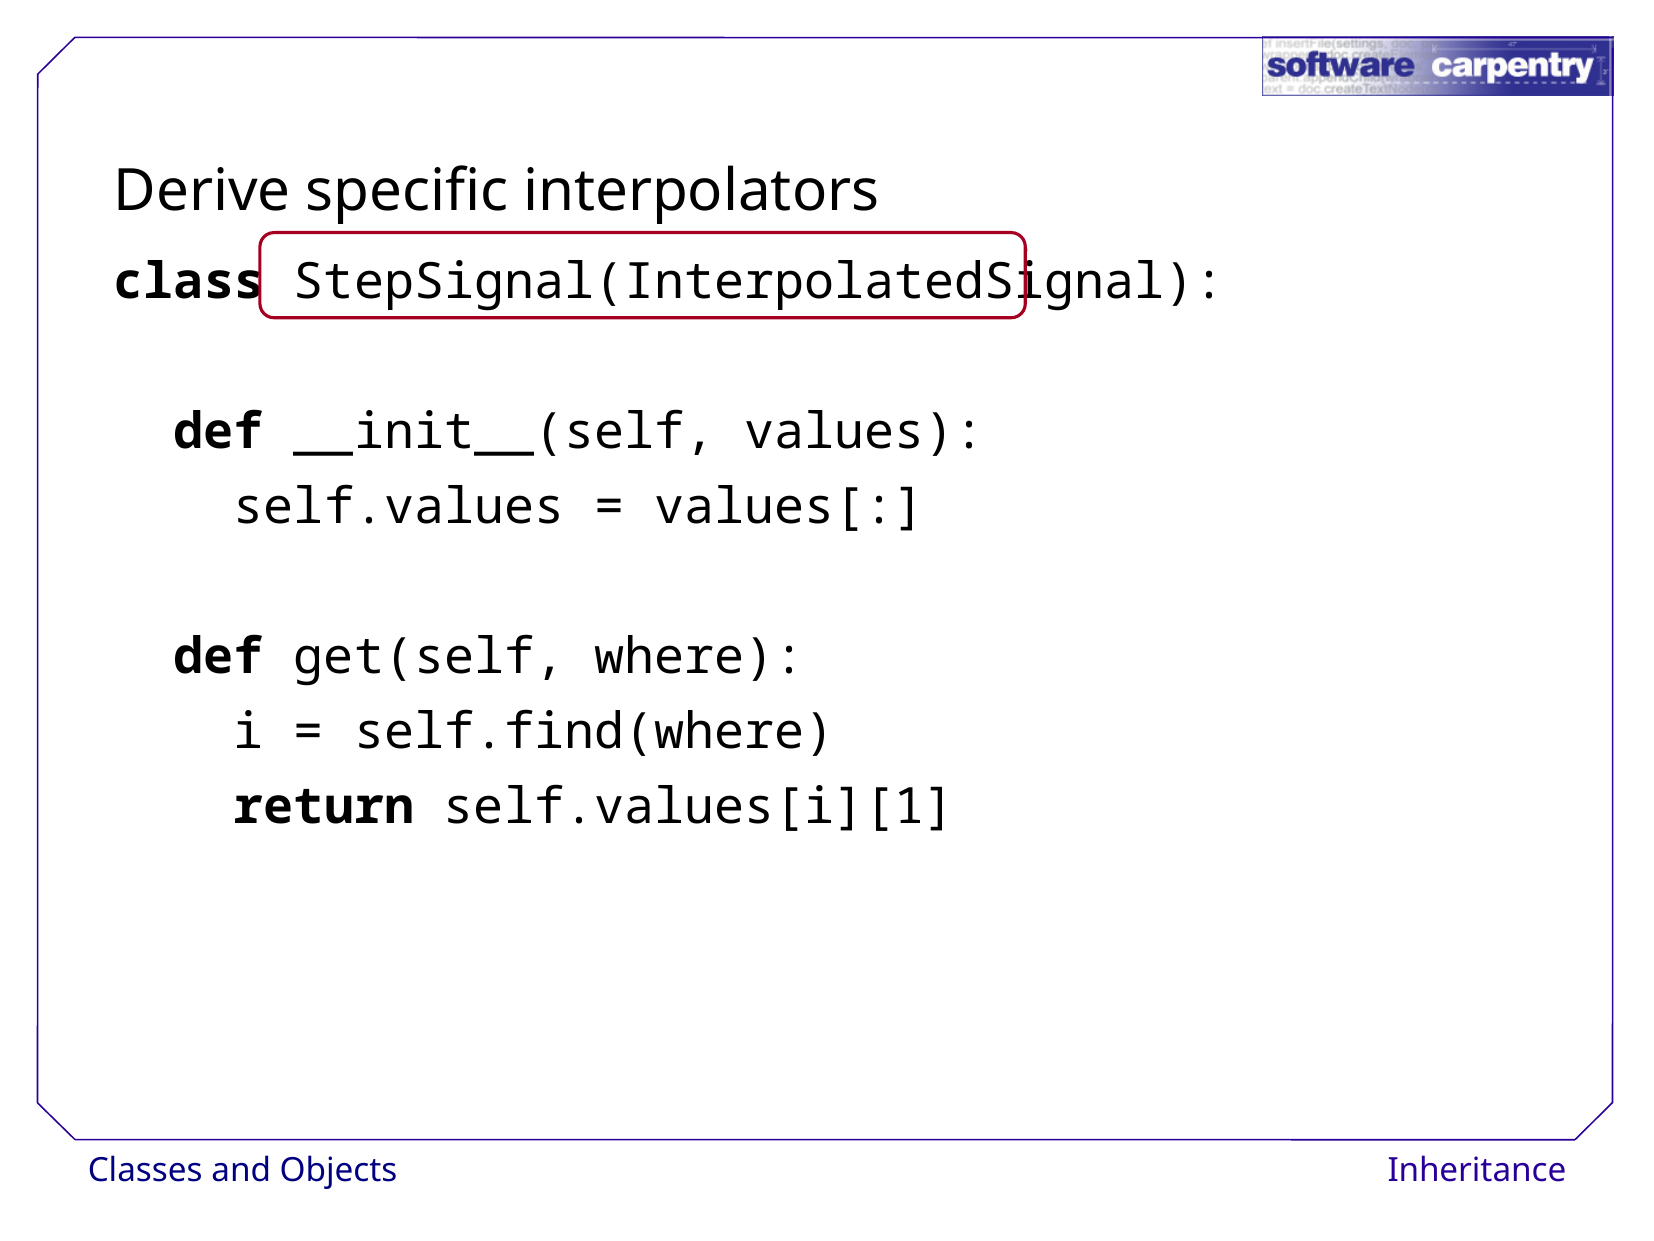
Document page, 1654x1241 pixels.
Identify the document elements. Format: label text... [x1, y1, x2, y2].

text_box Derive specific interpolators [99, 109, 1517, 225]
picture [1262, 36, 1614, 96]
text_box class StepSignal(InterpolatedSignal): def __init__(self, values): self.values = values[:] def get(self, where): i = self.find(where) return self.values[i][1] [99, 225, 1517, 842]
